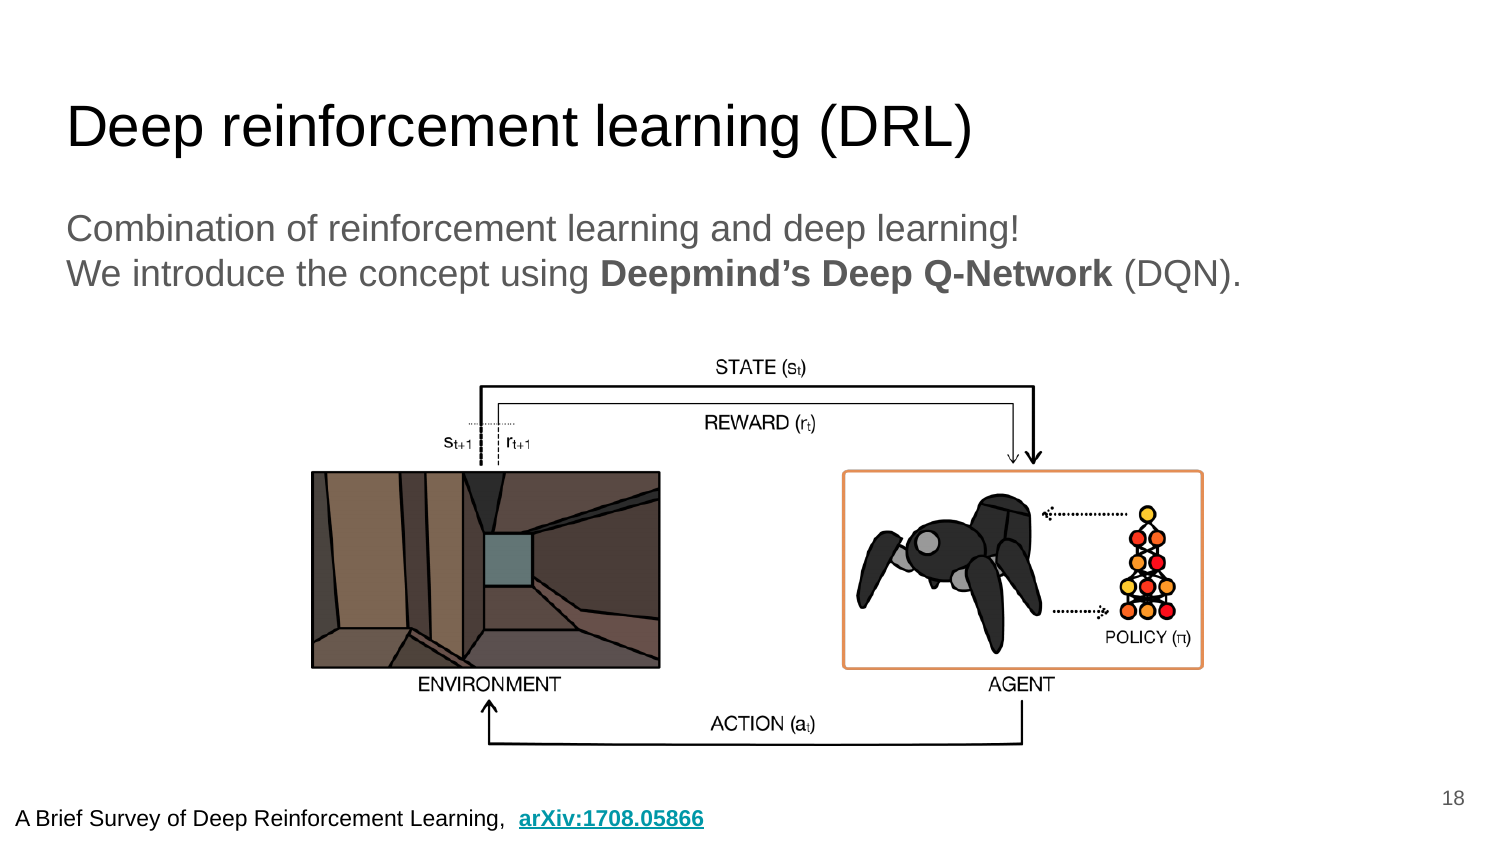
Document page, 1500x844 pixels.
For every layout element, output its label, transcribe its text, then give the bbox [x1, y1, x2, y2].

text_box A Brief Survey of Deep Reinforcement Learning, arXiv:1708.05866 [0, 788, 976, 844]
picture [204, 323, 1296, 765]
list Combination of reinforcement learning and deep learning! We introduce the concept using Deepmind’s Deep Q-Network (DQN). [51, 189, 1449, 750]
title Deep reinforcement learning (DRL) [51, 72, 1449, 167]
slide_number <number> [1389, 764, 1480, 830]
